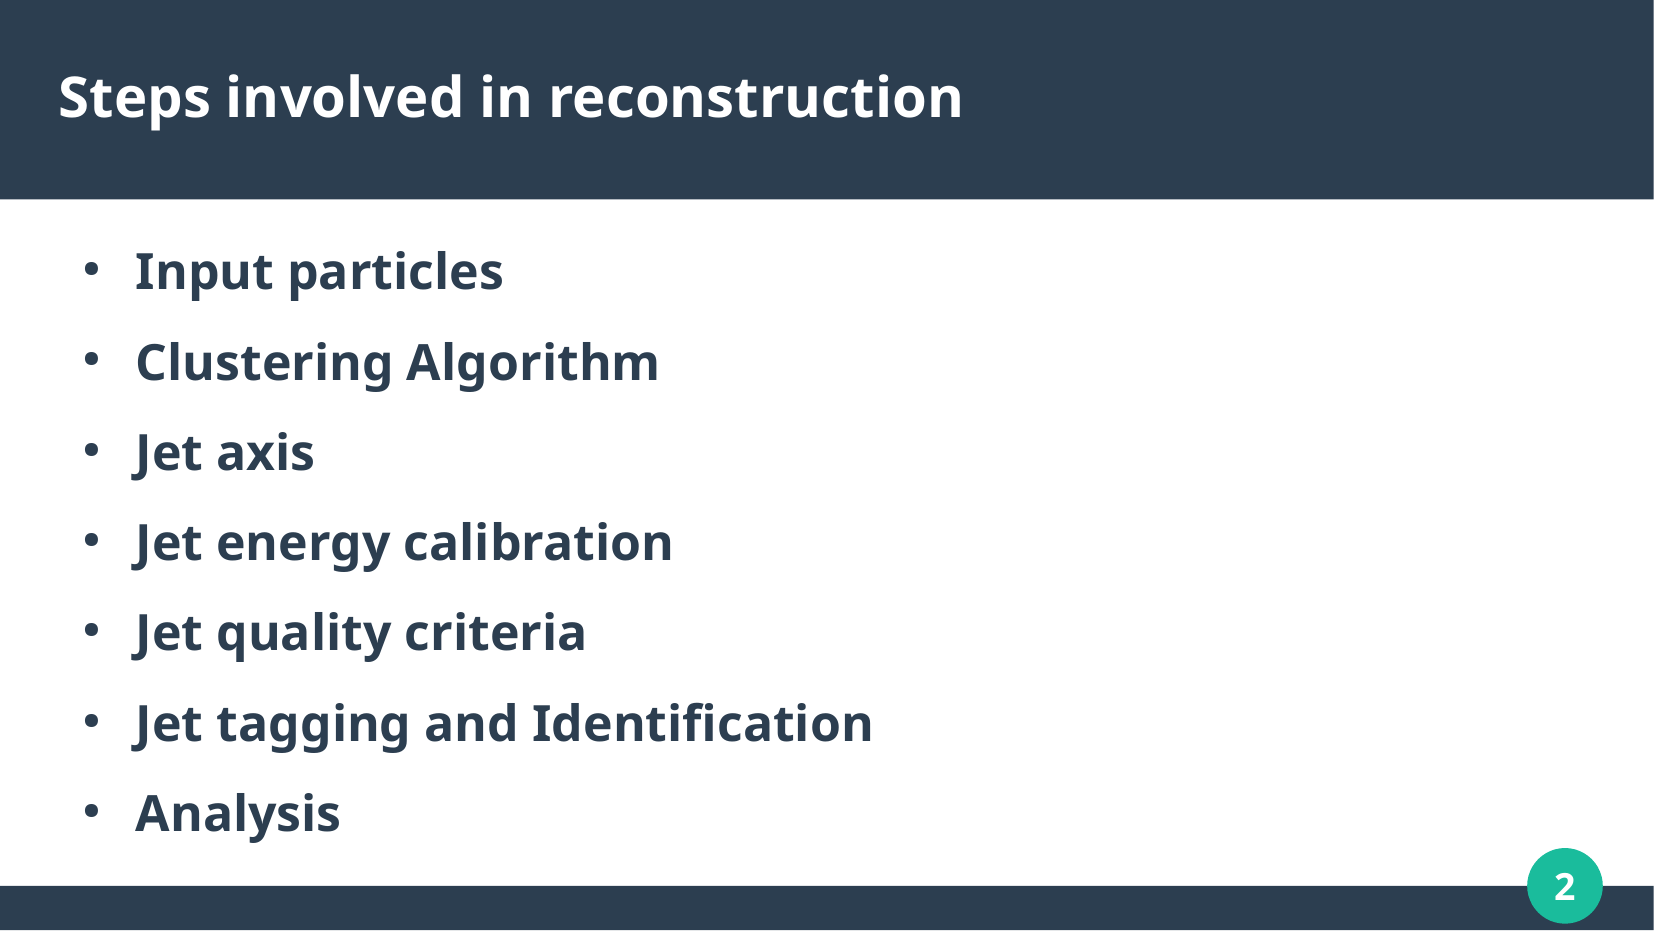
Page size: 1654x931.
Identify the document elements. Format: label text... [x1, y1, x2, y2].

title Steps involved in reconstruction [59, 37, 1595, 156]
list Input particles Clustering Algorithm Jet axis Jet energy calibration Jet quality criteria Jet tagging and Identification Analysis [64, 236, 1601, 857]
